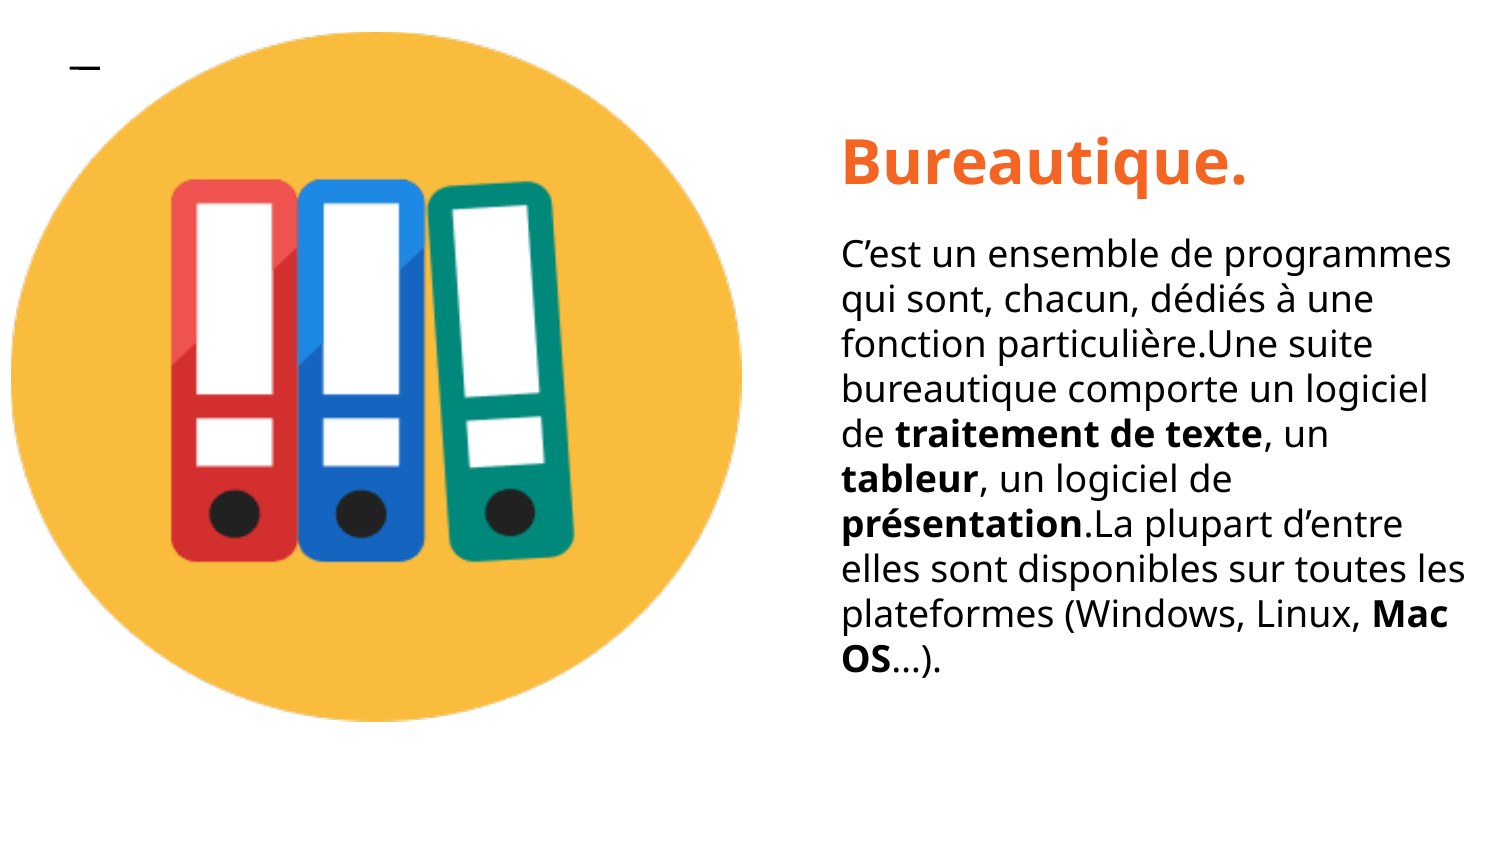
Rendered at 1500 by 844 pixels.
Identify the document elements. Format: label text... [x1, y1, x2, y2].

picture [11, 32, 742, 722]
list Bureautique. C’est un ensemble de programmes qui sont, chacun, dédiés à une fonction particulière.Une suite bureautique comporte un logiciel de traitement de texte, un tableur, un logiciel de présentation.La plupart d’entre elles sont disponibles sur toutes les plateformes (Windows, Linux, Mac OS…). [825, 341, 1488, 539]
